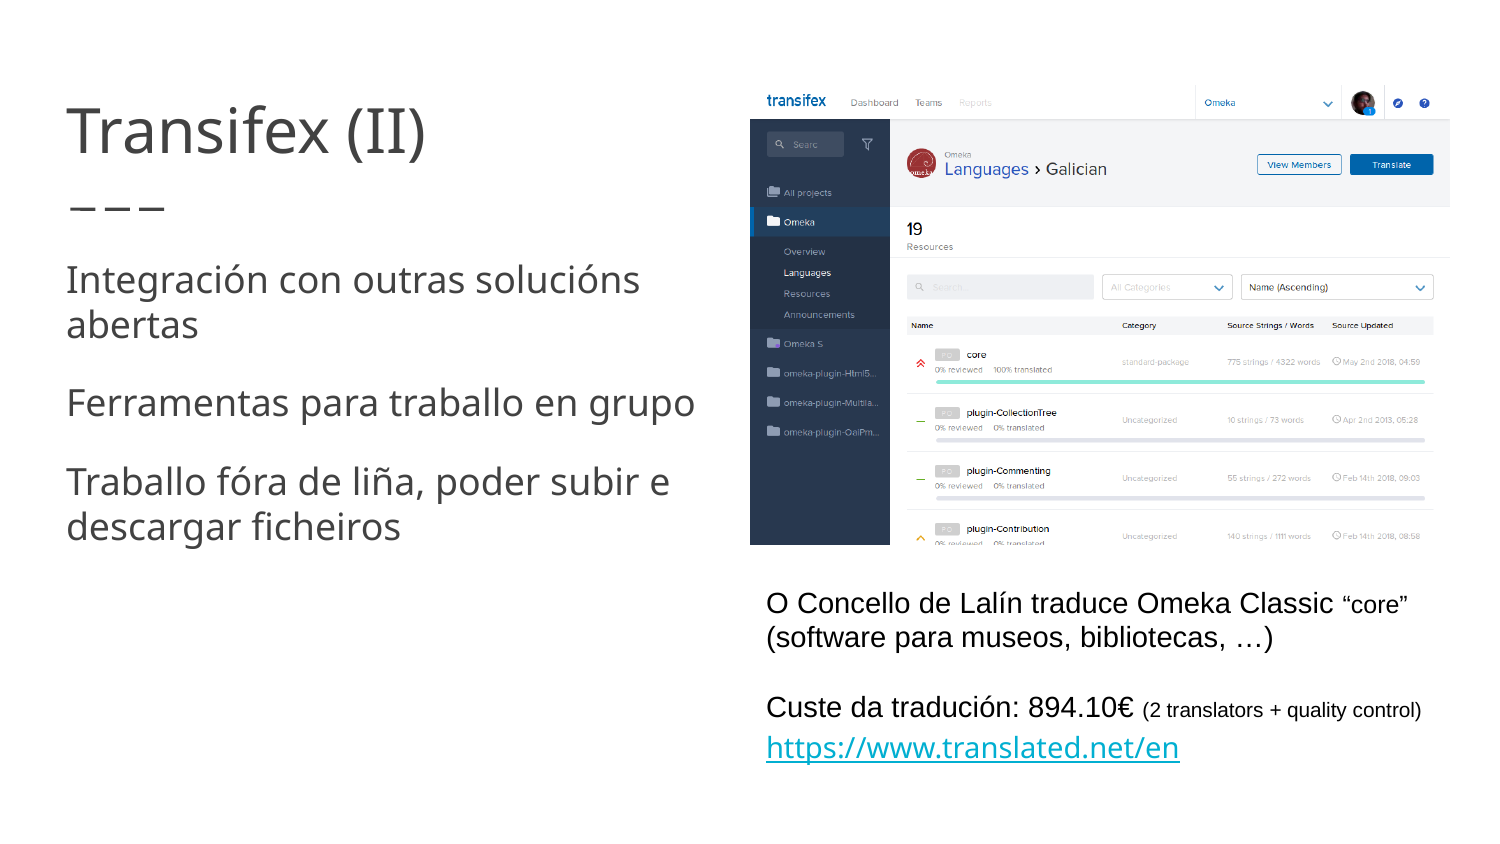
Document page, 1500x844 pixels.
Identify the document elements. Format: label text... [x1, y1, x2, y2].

picture [750, 85, 1450, 545]
text_box O Concello de Lalín traduce Omeka Classic “core” (software para museos, bibliotecas, …) Custe da tradución: 894.10€ (2 translators + quality control) https://www.translated.net/en [750, 568, 1450, 767]
list Integración con outras solucións abertas Ferramentas para traballo en grupo Traballo fóra de liña, poder subir e descargar ficheiros [51, 240, 750, 750]
title Transifex (II) [51, 61, 1449, 182]
